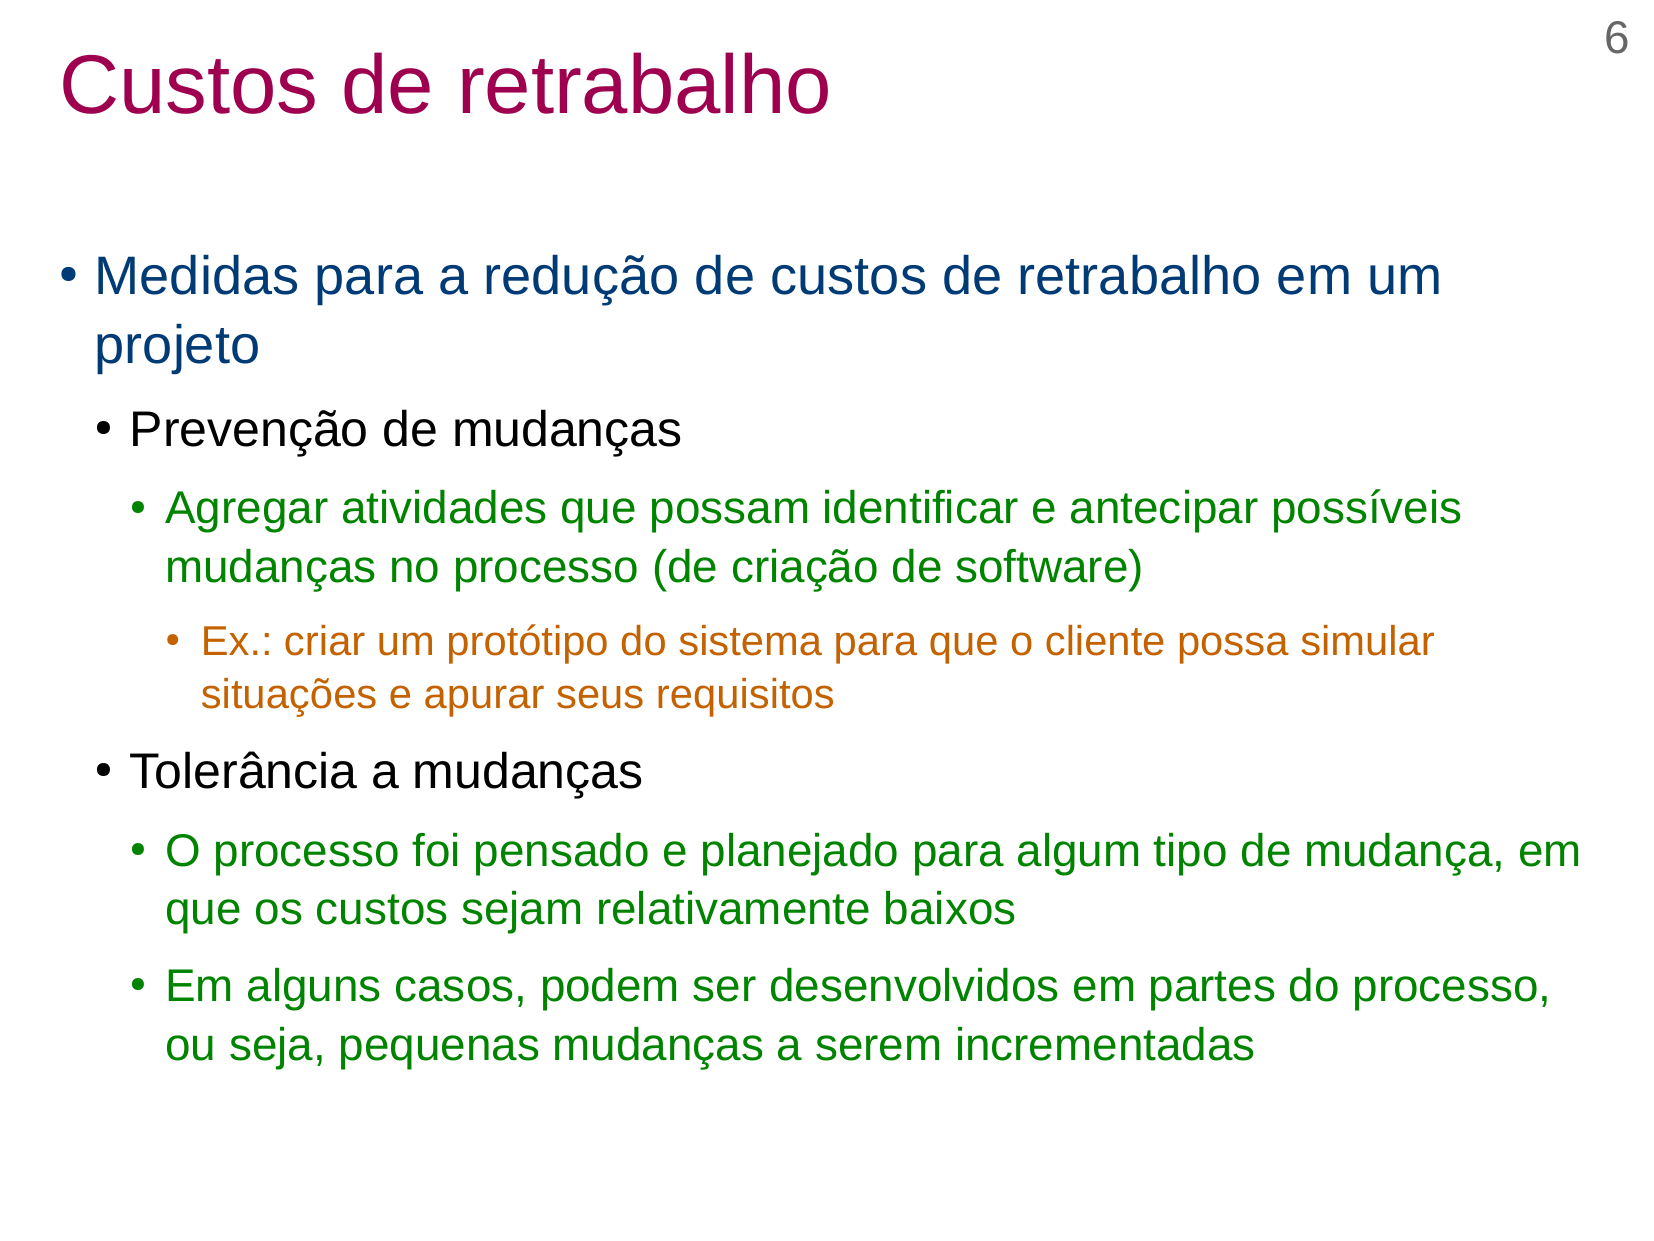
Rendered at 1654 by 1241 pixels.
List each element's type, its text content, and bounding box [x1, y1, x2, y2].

list Medidas para a redução de custos de retrabalho em um projeto Prevenção de mudanças Agregar atividades que possam identificar e antecipar possíveis mudanças no processo (de criação de software) Ex.: criar um protótipo do sistema para que o cliente possa simular situações e apurar seus requisitos Tolerância a mudanças O processo foi pensado e planejado para algum tipo de mudança, em que os custos sejam relativamente baixos Em alguns casos, podem ser desenvolvidos em partes do processo, ou seja, pequenas mudanças a serem incrementadas [59, 236, 1595, 1211]
title Custos de retrabalho [59, 29, 1595, 148]
